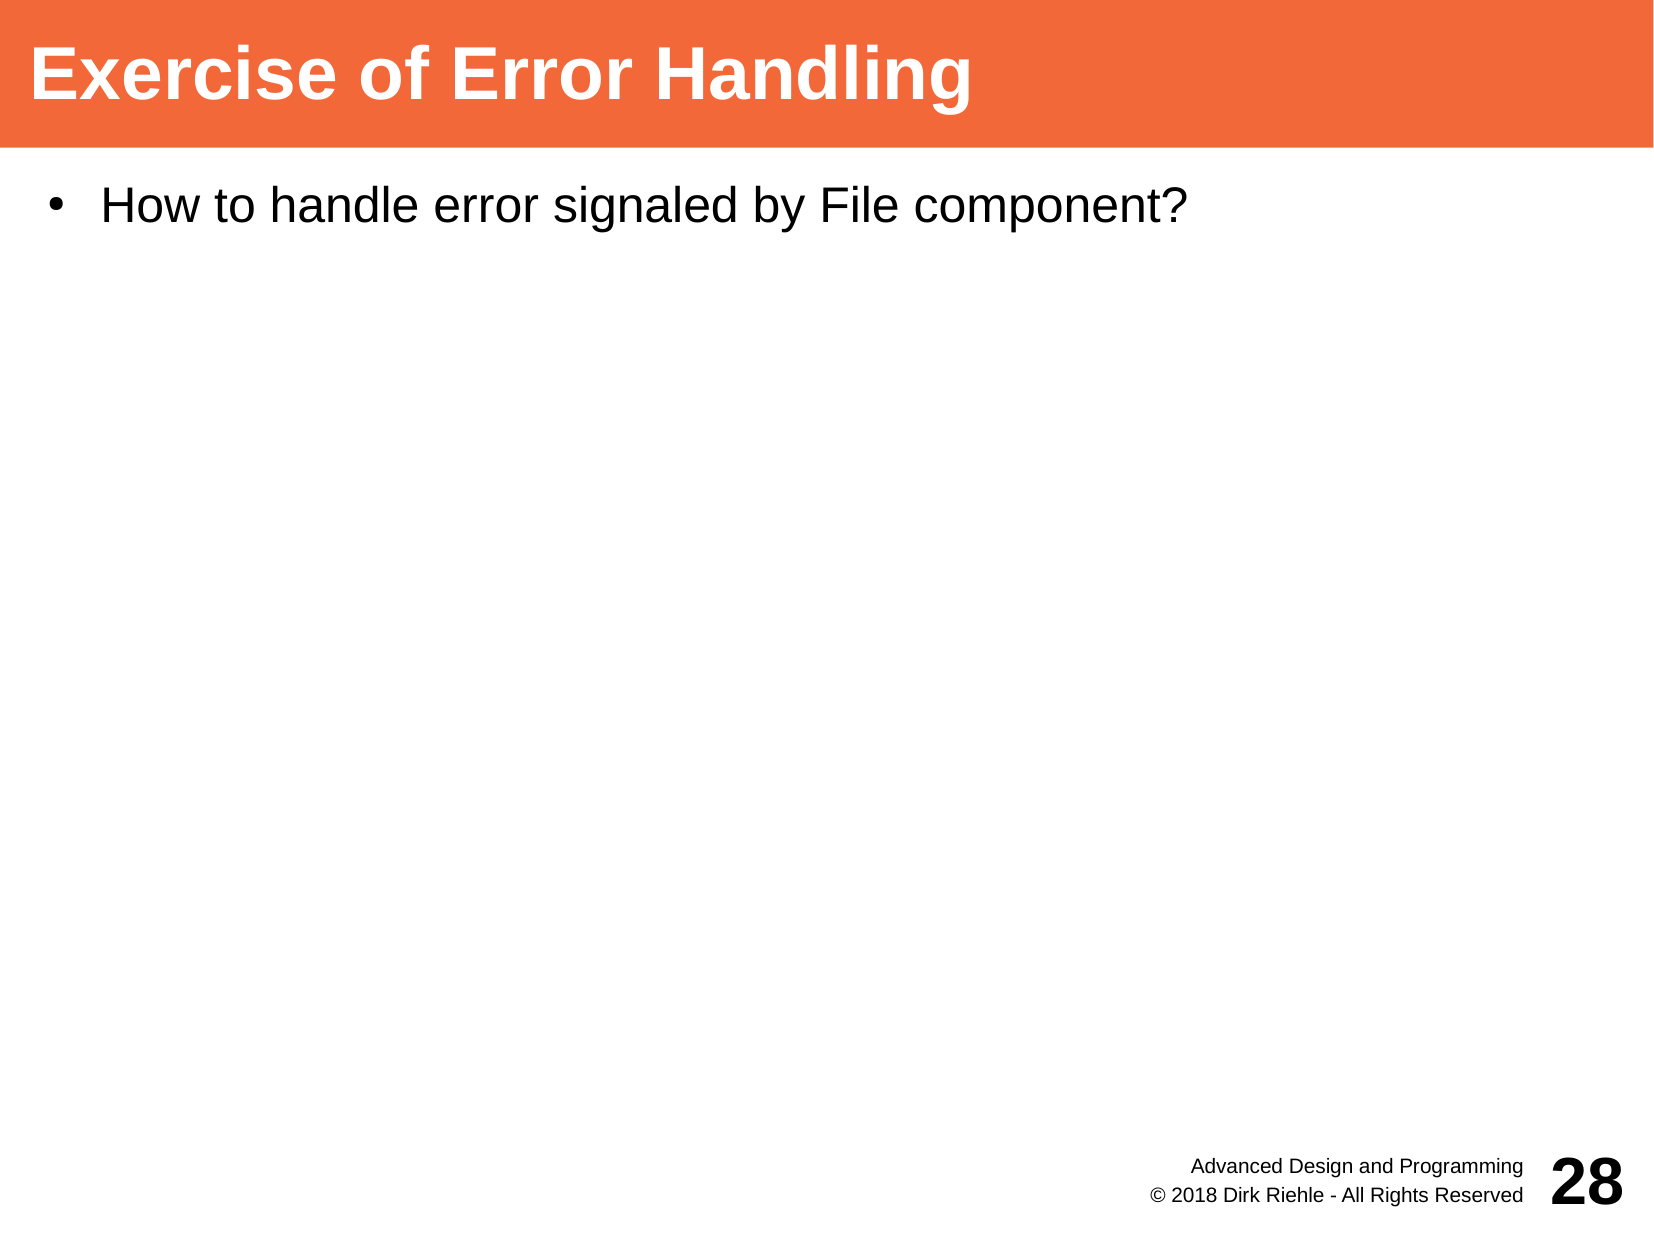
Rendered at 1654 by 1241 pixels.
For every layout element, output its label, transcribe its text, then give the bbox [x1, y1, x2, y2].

list How to handle error signaled by File component? [29, 177, 1625, 1063]
title Exercise of Error Handling [0, 0, 1654, 148]
